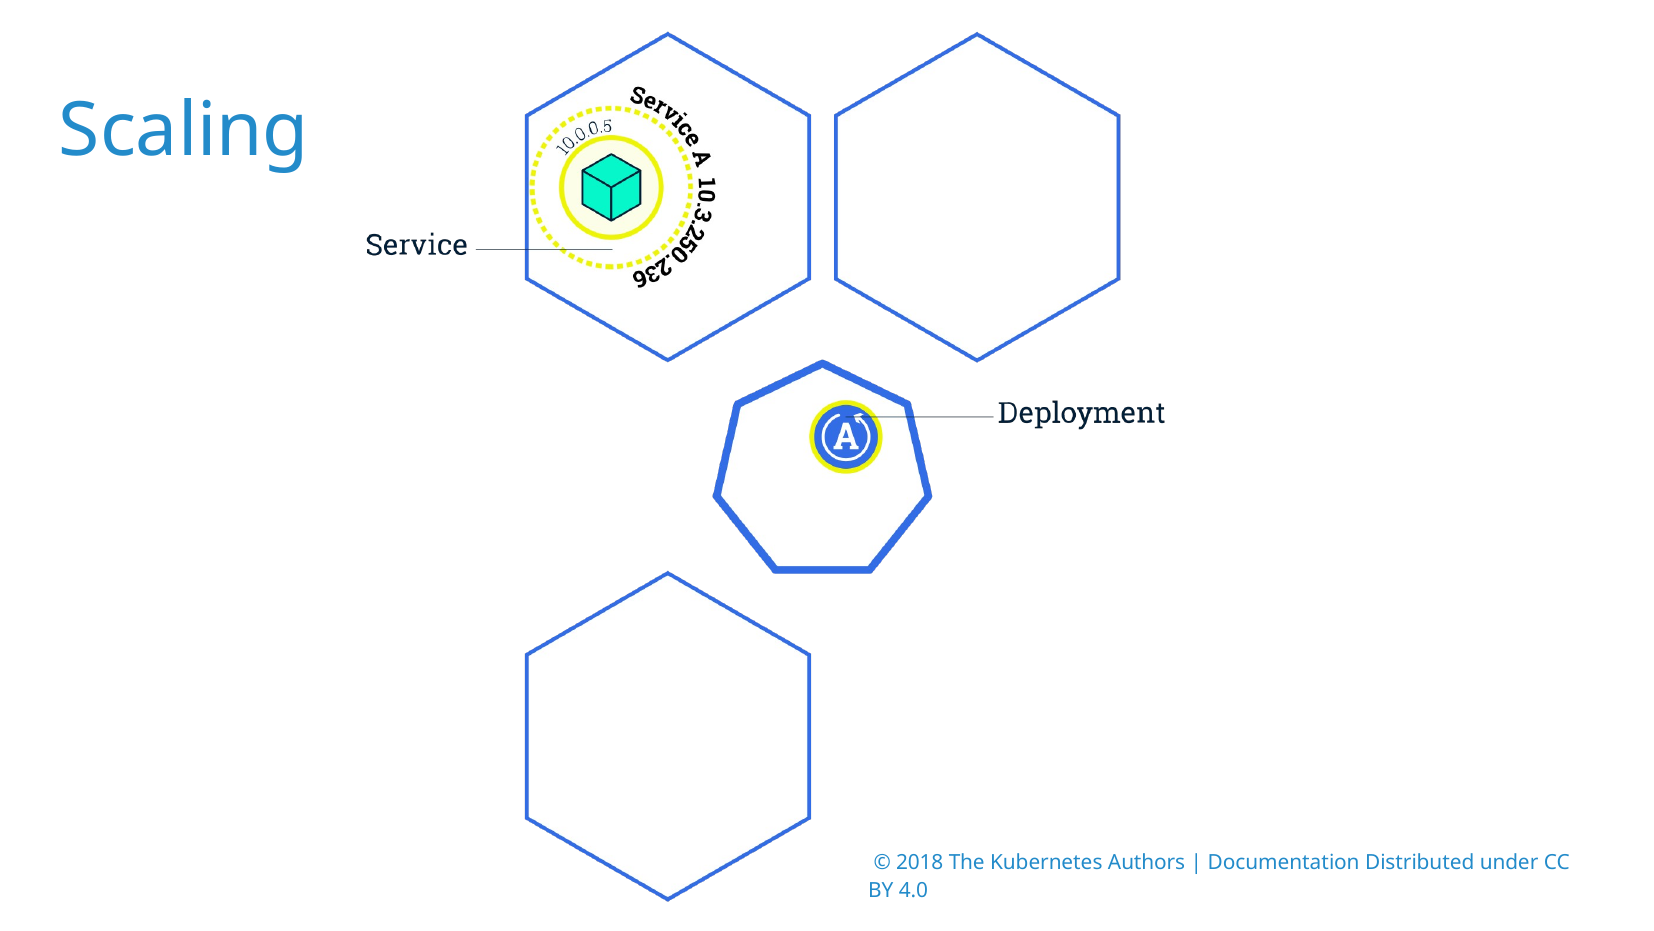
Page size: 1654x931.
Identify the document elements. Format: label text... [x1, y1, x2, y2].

picture [238, 5, 1415, 59]
picture [238, 178, 1415, 916]
picture [600, 178, 623, 185]
title Scaling [59, 59, 1595, 178]
title © 2018 The Kubernetes Authors | Documentation Distributed under CC BY 4.0 [1415, 850, 1595, 904]
